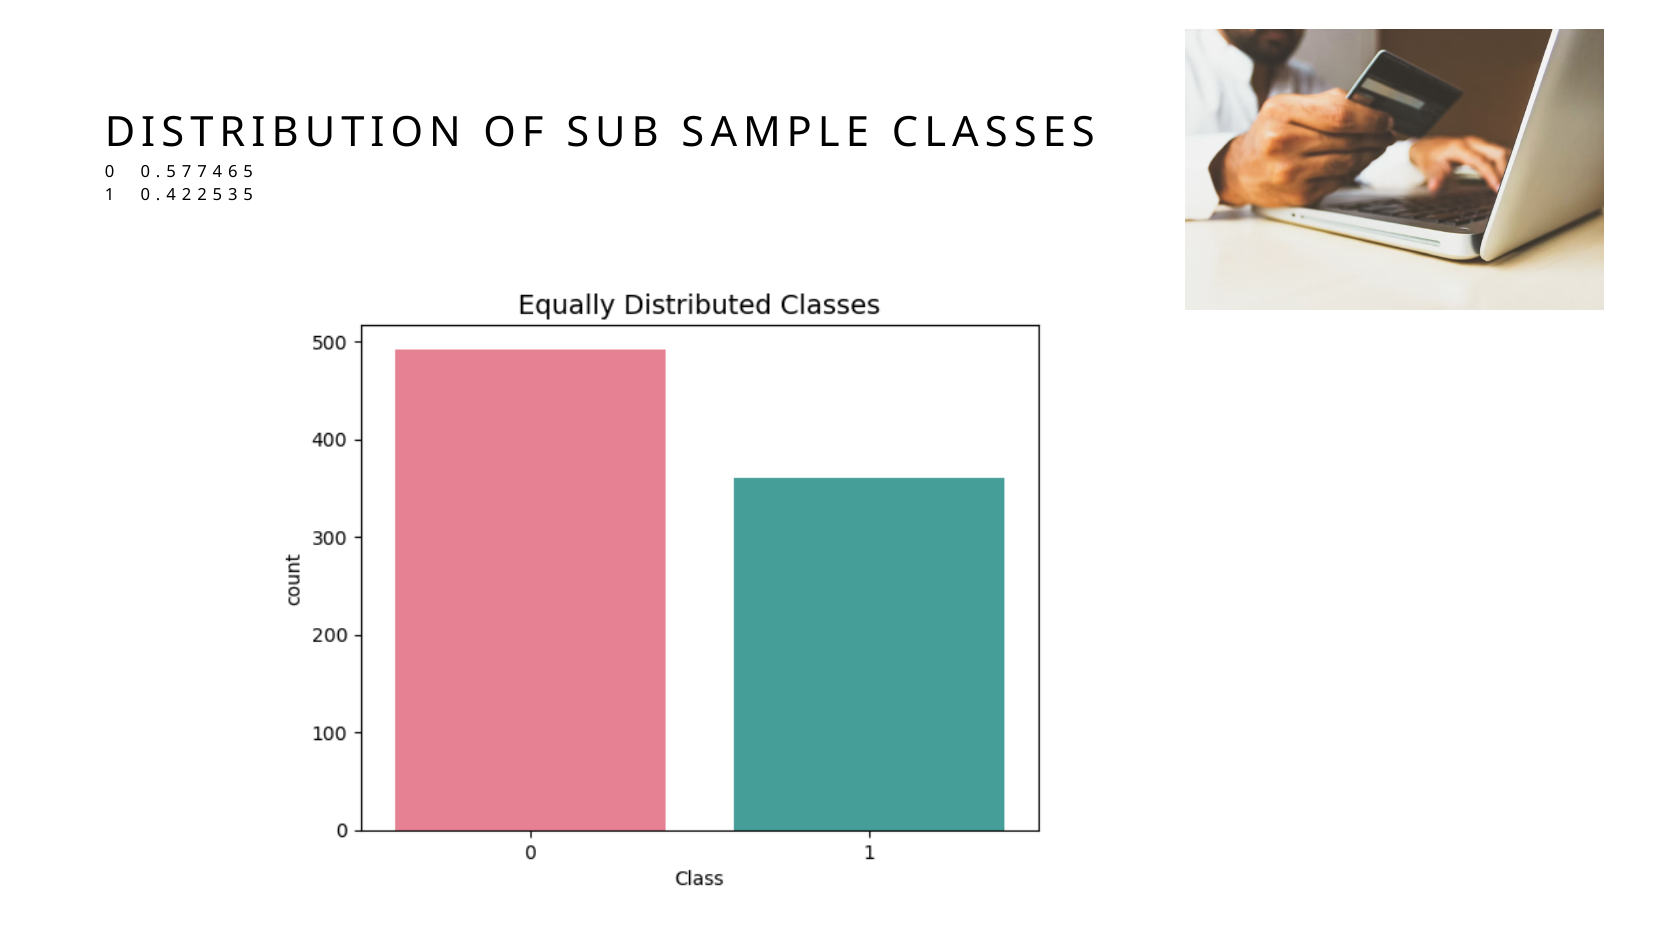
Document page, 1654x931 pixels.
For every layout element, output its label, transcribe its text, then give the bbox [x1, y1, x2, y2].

picture [1185, 29, 1604, 310]
picture [271, 280, 1051, 903]
text_box distribution of sub sample classes 0 0.577465 1 0.422535 [90, 94, 1231, 225]
